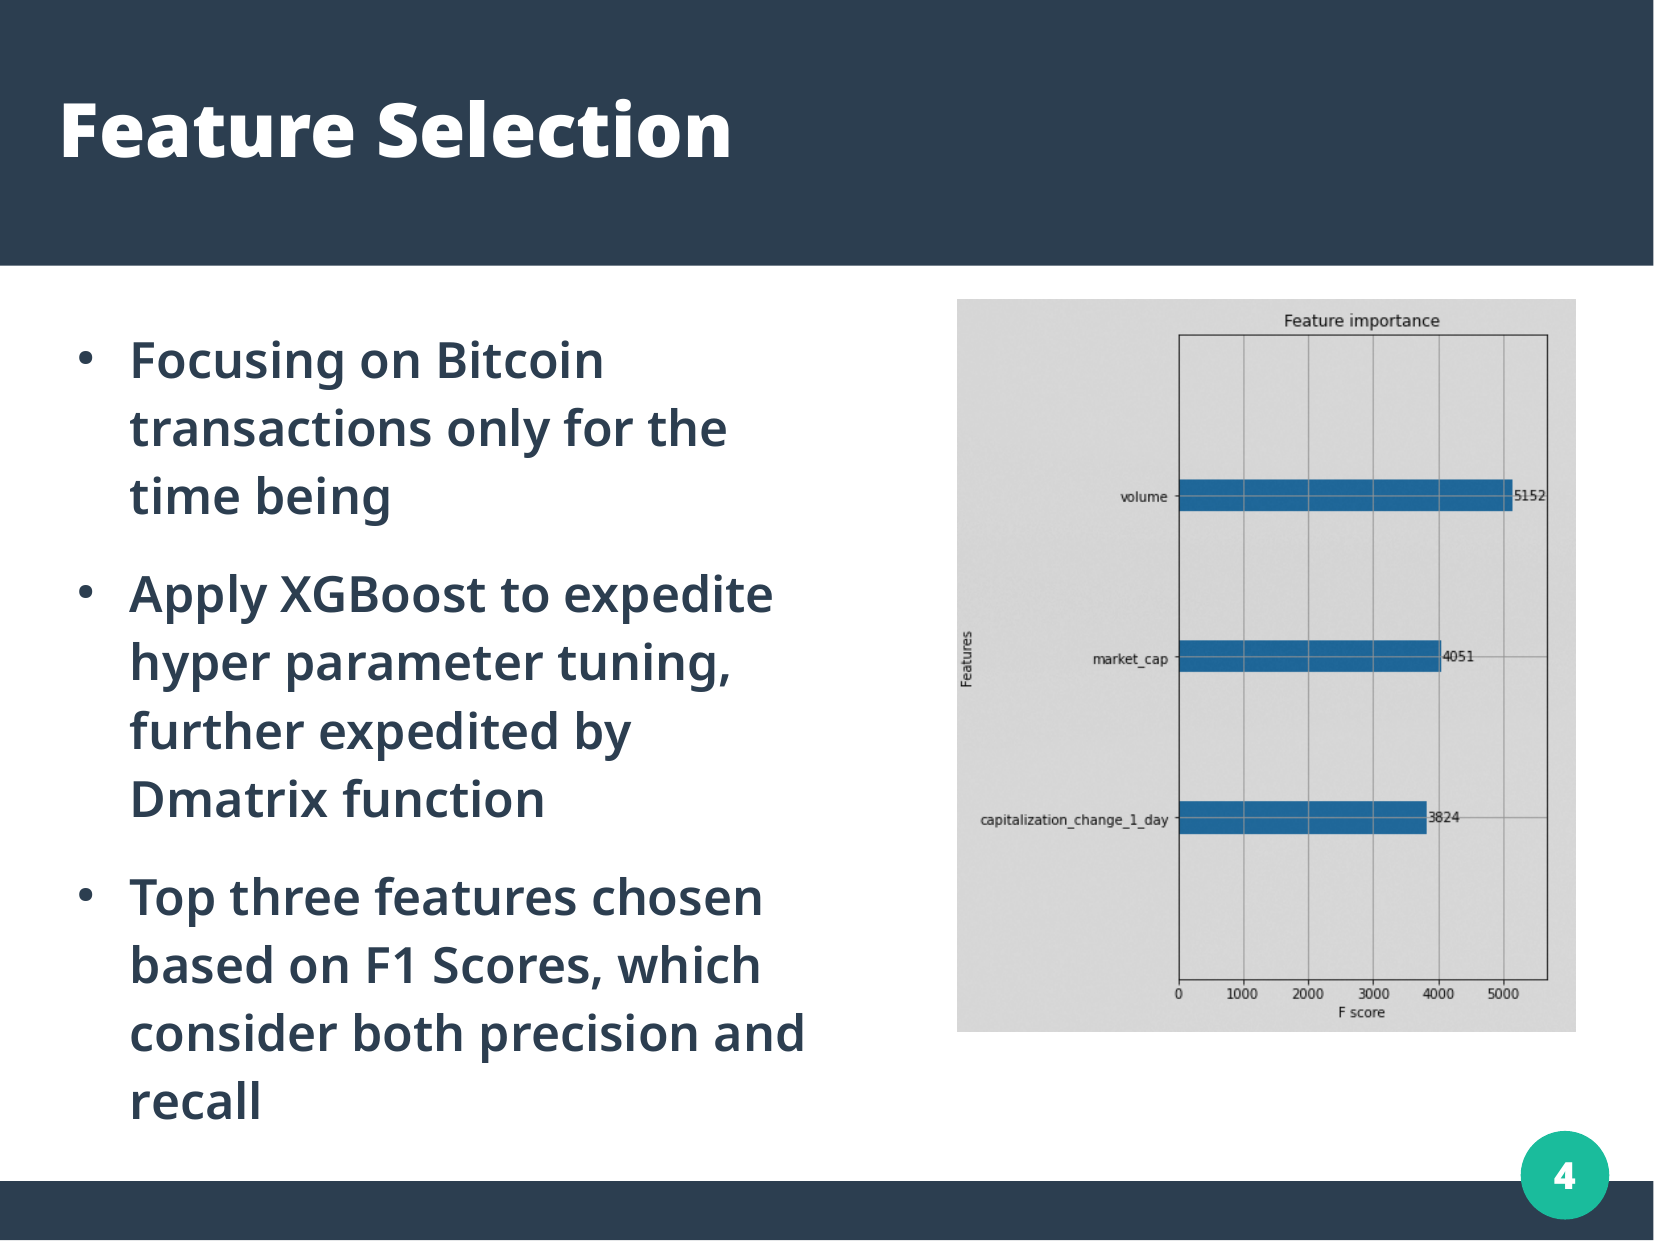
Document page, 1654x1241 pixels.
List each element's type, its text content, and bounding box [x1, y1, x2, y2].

list Focusing on Bitcoin transactions only for the time being Apply XGBoost to expedite hyper parameter tuning, further expedited by Dmatrix function Top three features chosen based on F1 Scores, which consider both precision and recall [59, 324, 809, 1152]
picture [957, 299, 1576, 1032]
title Feature Selection [59, 49, 1595, 207]
